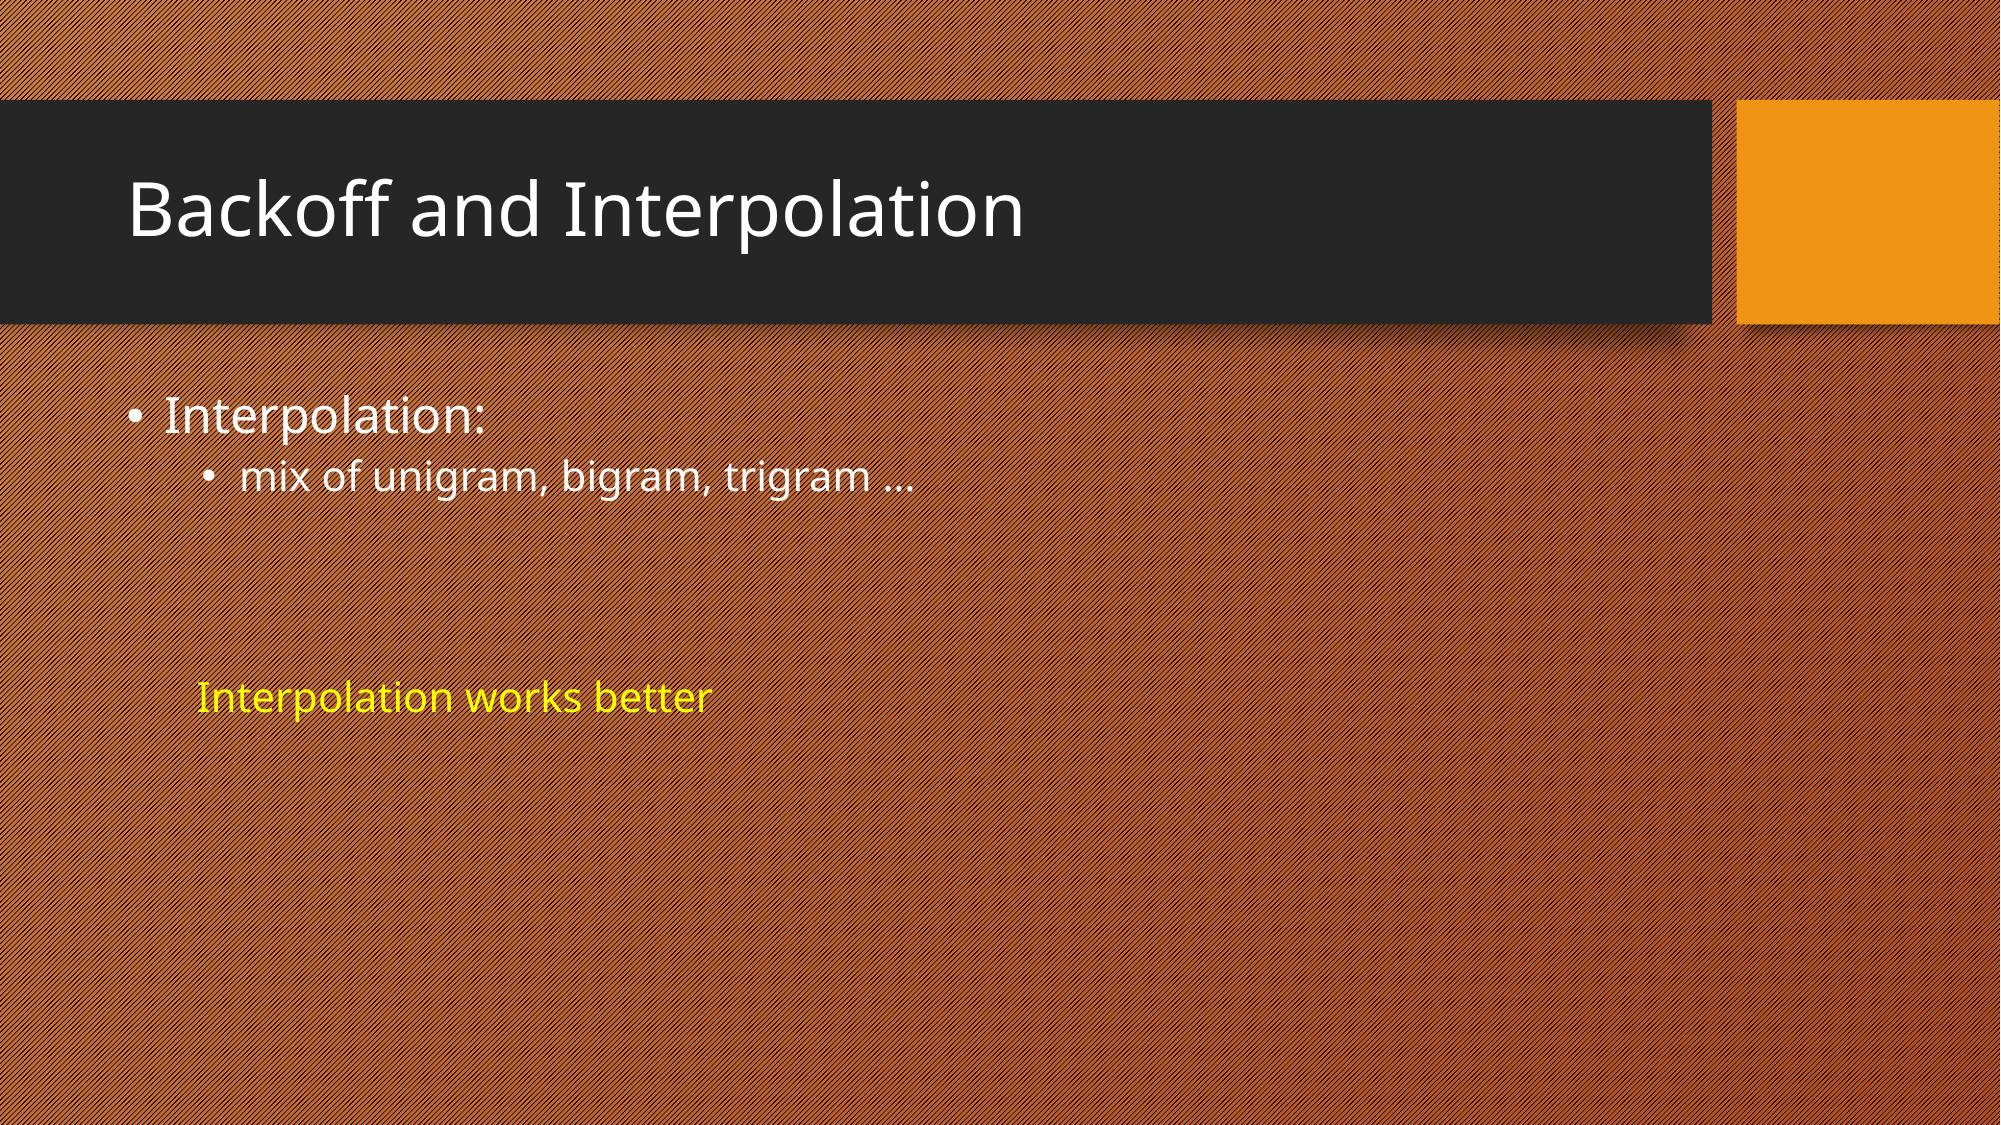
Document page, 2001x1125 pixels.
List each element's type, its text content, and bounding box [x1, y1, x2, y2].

title Backoff and Interpolation [111, 123, 1689, 301]
picture [0, 0, 2000, 1125]
list Interpolation: mix of unigram, bigram, trigram … Interpolation works better [111, 383, 1689, 974]
